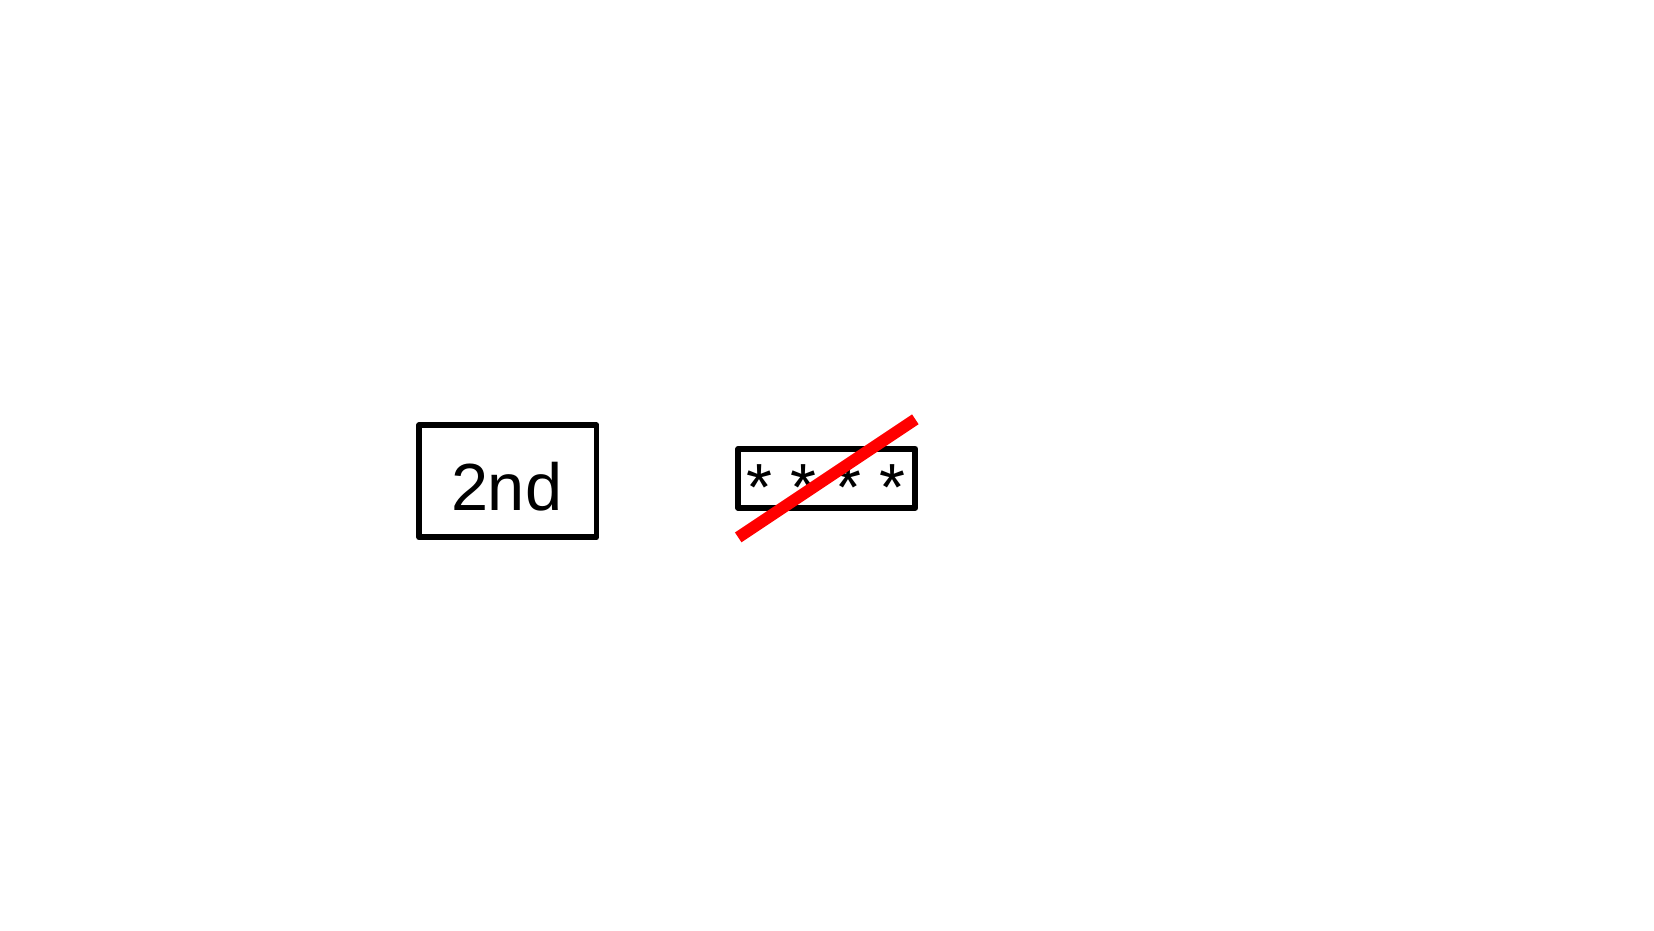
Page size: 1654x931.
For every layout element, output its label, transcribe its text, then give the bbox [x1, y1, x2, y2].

subtitle 2nd * * * * [82, 217, 1571, 758]
